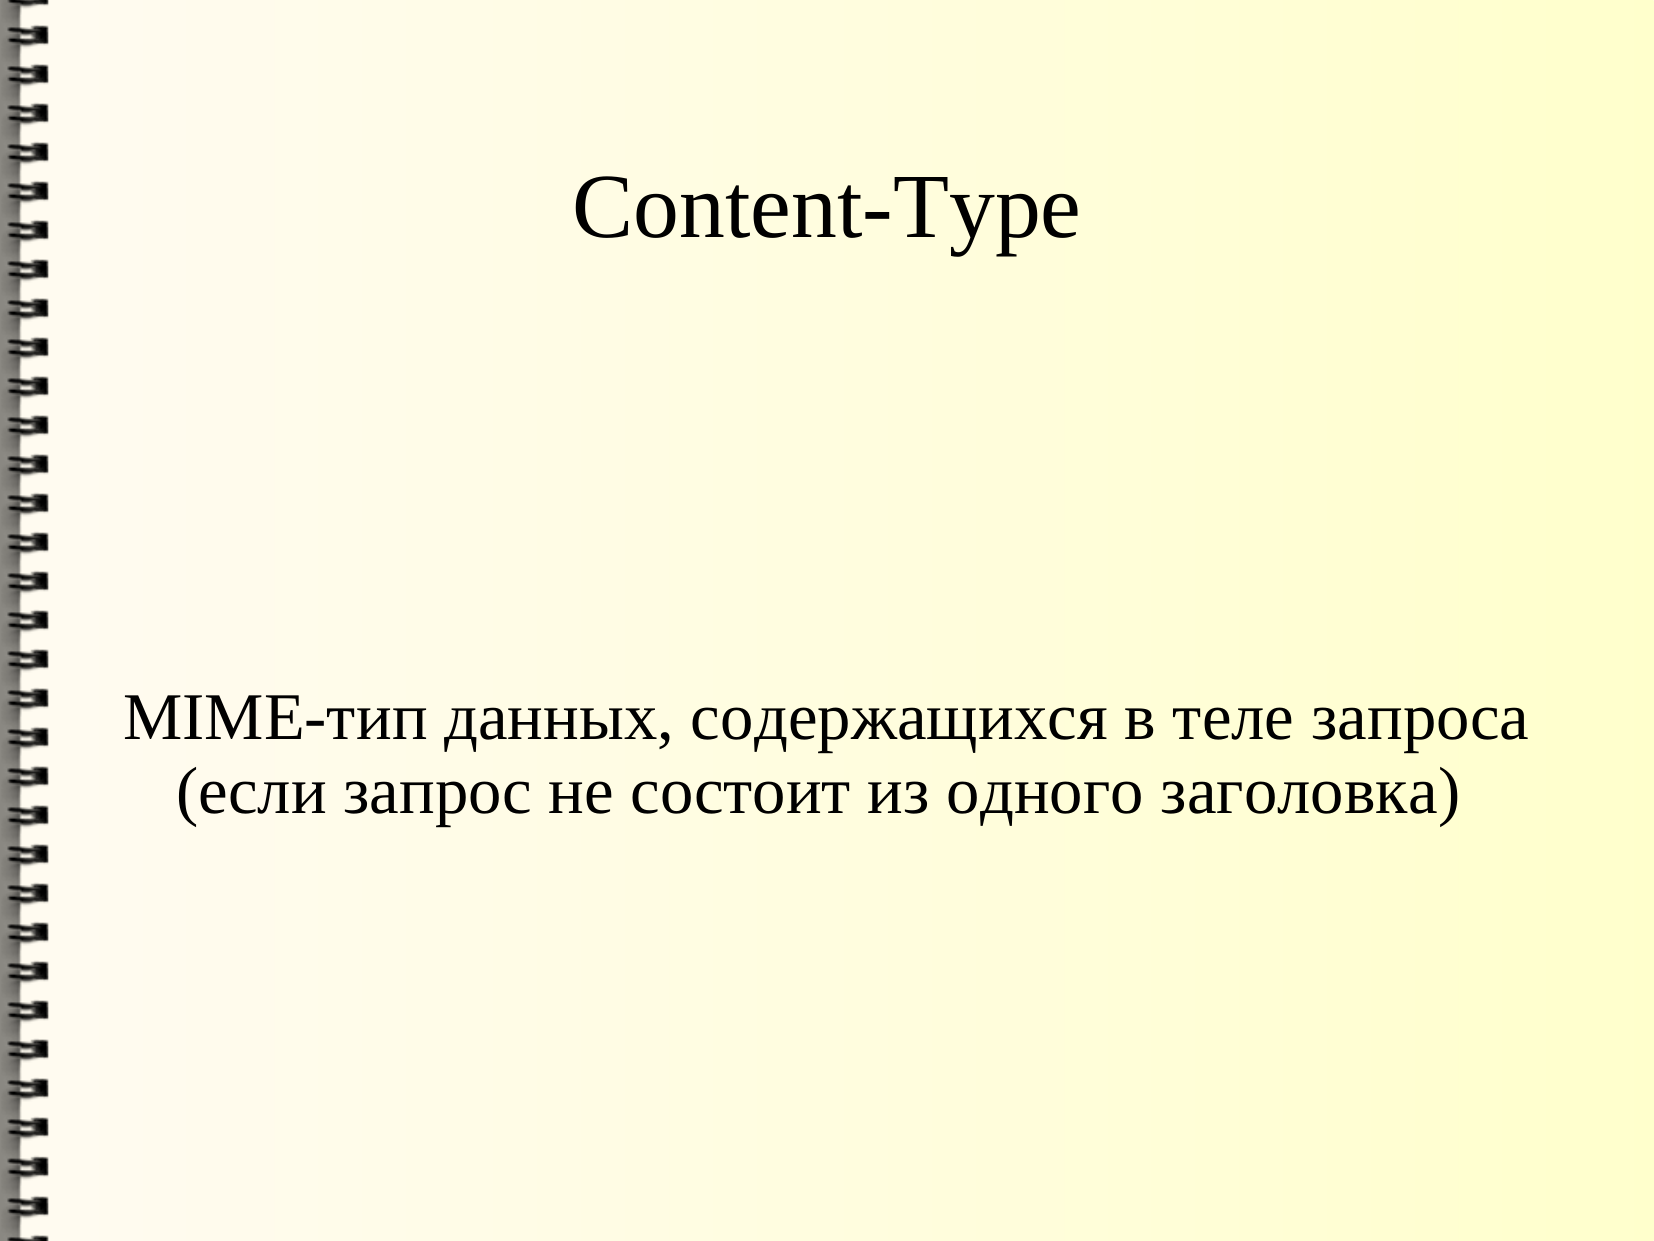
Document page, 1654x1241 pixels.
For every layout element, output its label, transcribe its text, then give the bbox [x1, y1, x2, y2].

subtitle MIME-тип данных, содержащихся в теле запроса (если запрос не состоит из одного заголовка) [121, 344, 1534, 1164]
title Content-Type [121, 102, 1534, 311]
picture [0, 0, 1654, 1241]
